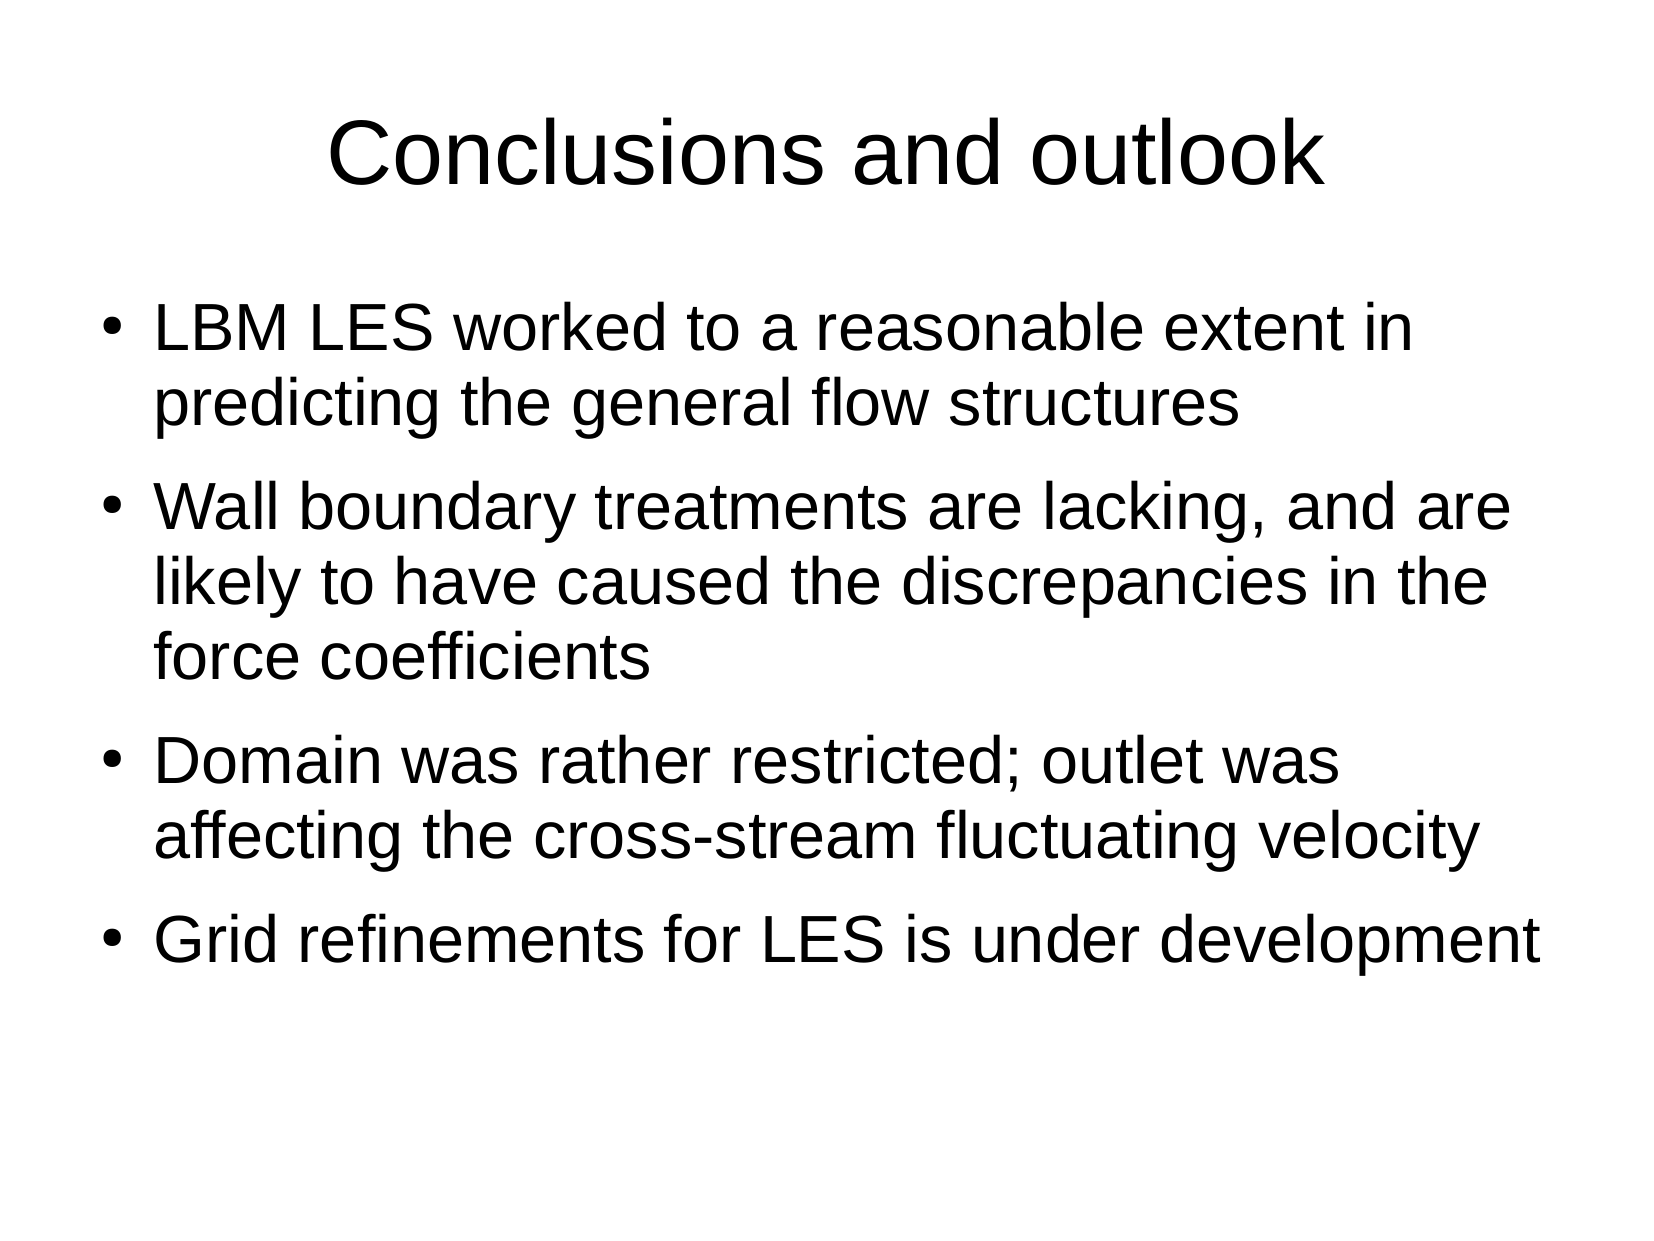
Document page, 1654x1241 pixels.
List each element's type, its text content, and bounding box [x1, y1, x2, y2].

list LBM LES worked to a reasonable extent in predicting the general flow structures Wall boundary treatments are lacking, and are likely to have caused the discrepancies in the force coefficients Domain was rather restricted; outlet was affecting the cross-stream fluctuating velocity Grid refinements for LES is under development [82, 290, 1571, 1109]
title Conclusions and outlook [82, 56, 1571, 250]
